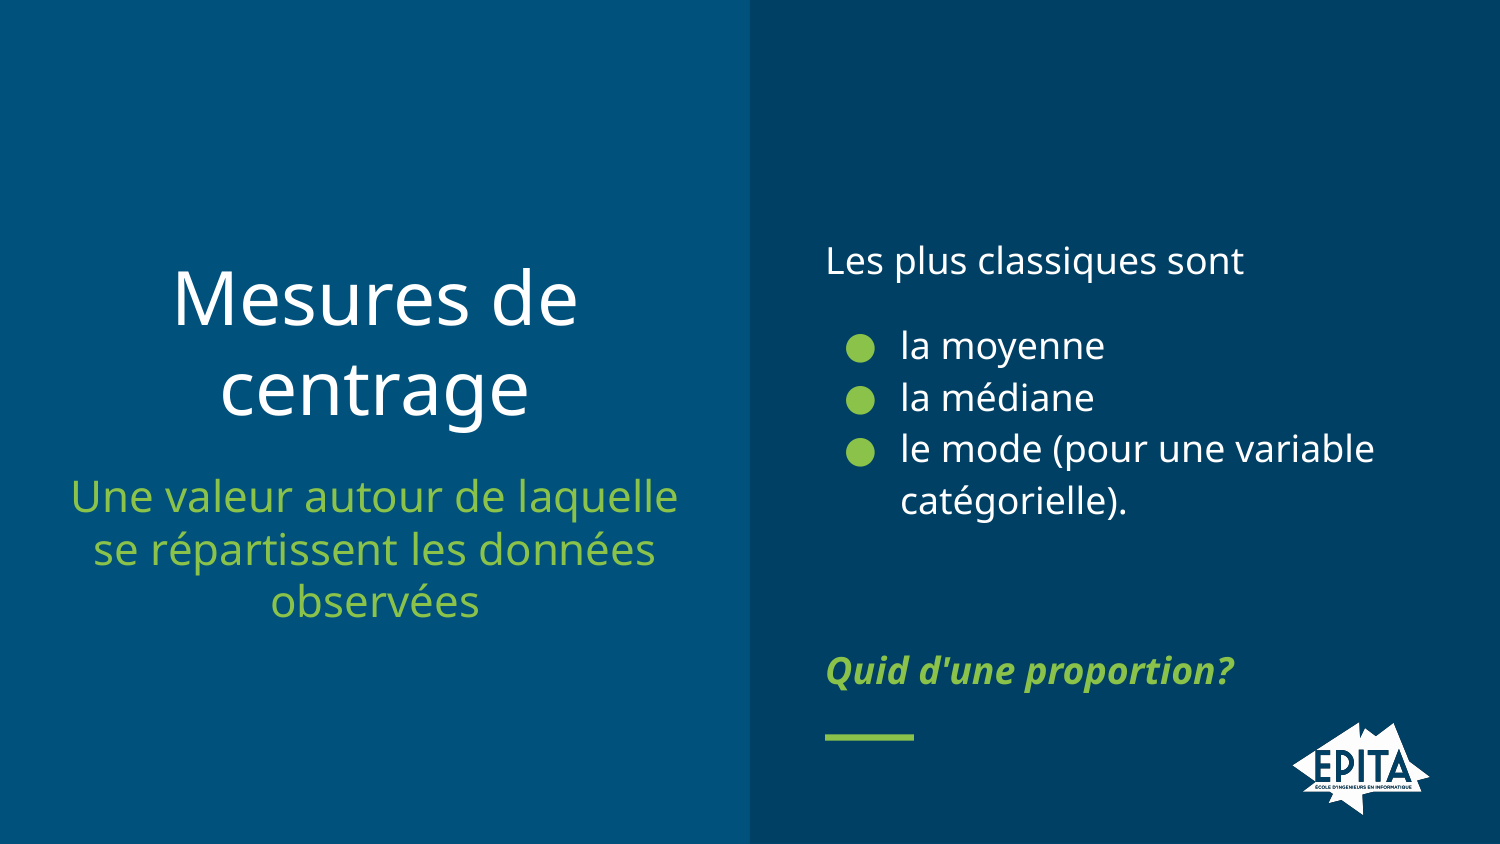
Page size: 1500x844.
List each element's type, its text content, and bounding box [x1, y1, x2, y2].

subtitle Une valeur autour de laquelle se répartissent les données observées [43, 454, 708, 675]
list Les plus classiques sont la moyenne la médiane le mode (pour une variable catégorielle). Quid d'une proportion? [810, 118, 1440, 725]
title Mesures de centrage [43, 198, 708, 446]
picture [1292, 718, 1437, 822]
